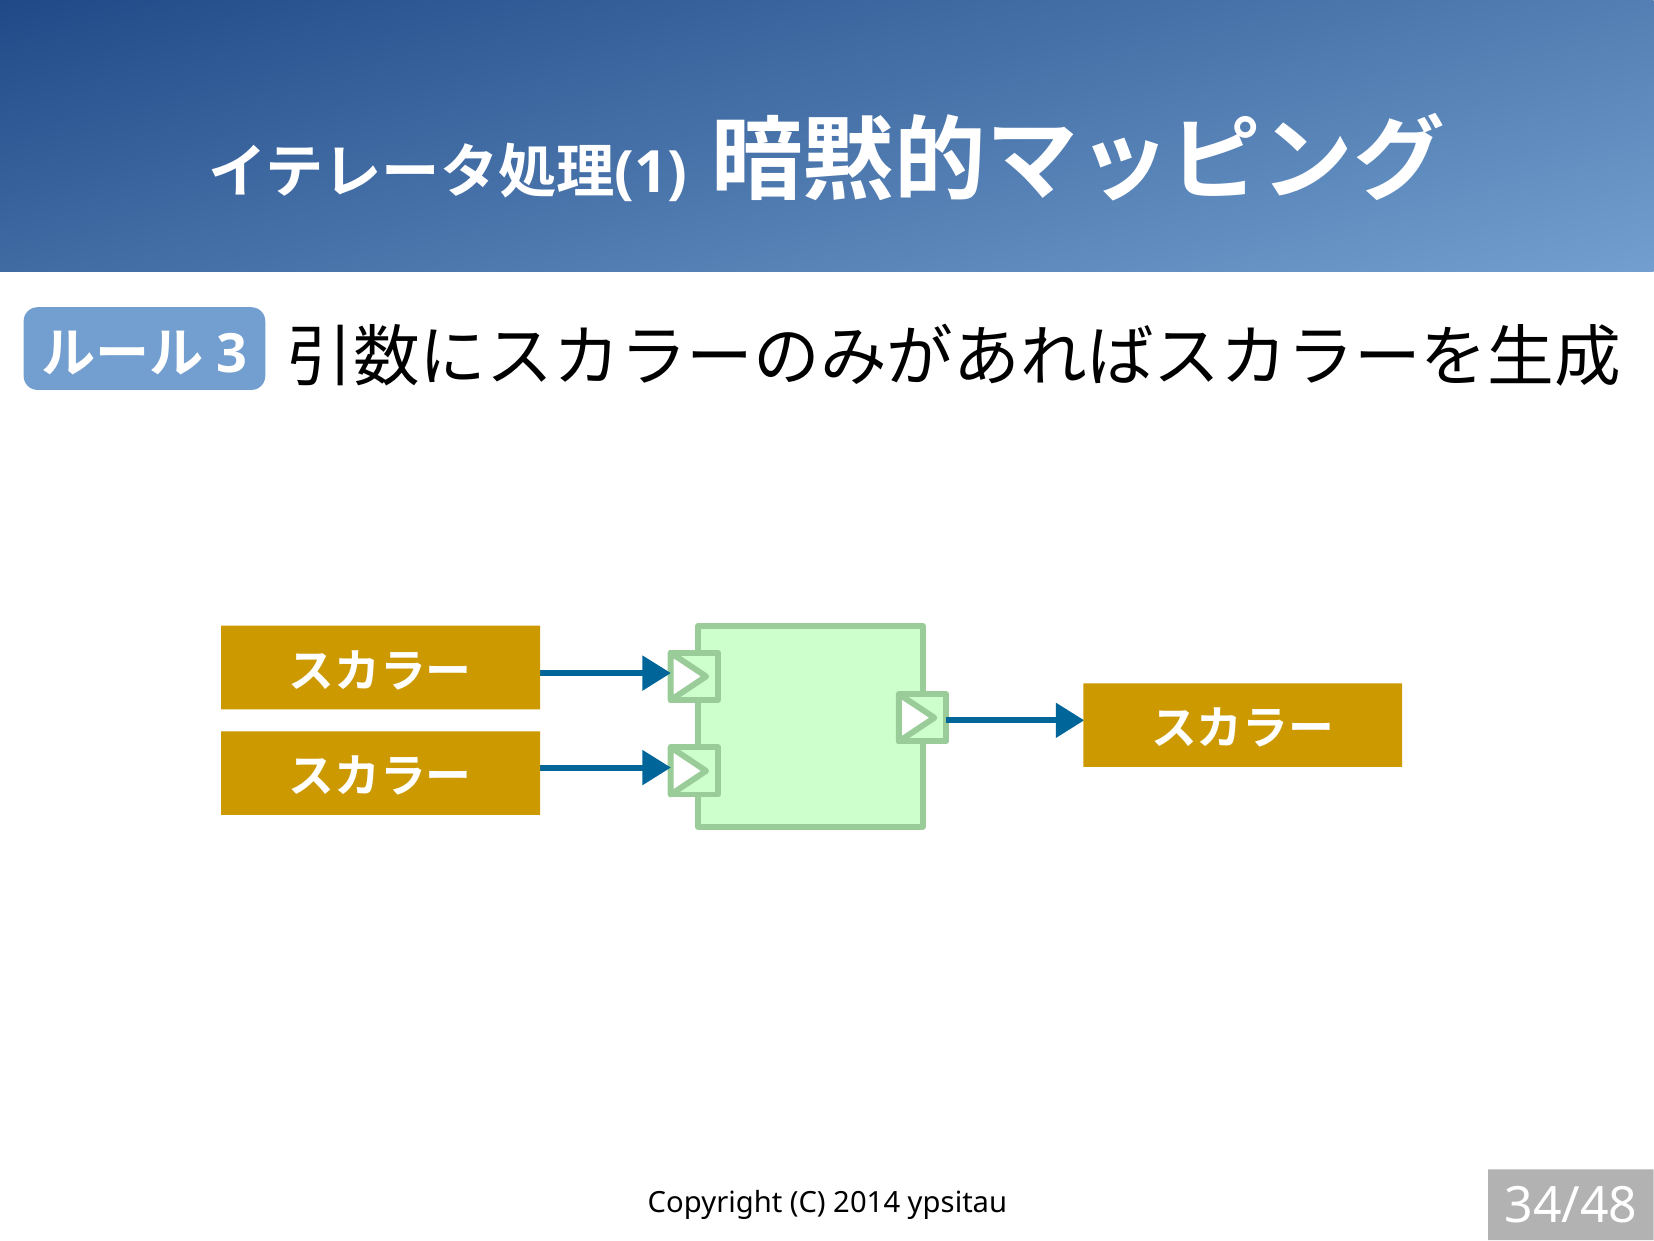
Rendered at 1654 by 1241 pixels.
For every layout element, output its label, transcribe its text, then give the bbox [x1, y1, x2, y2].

text_box 引数にスカラーのみがあればスカラーを生成 [271, 295, 1637, 411]
text_box スカラー [221, 731, 541, 815]
text_box [670, 625, 947, 827]
text_box スカラー [221, 625, 541, 710]
title イテレータ処理(1) 暗黙的マッピング [82, 49, 1571, 257]
text_box ルール 3 [23, 307, 266, 390]
text_box スカラー [1083, 683, 1403, 767]
